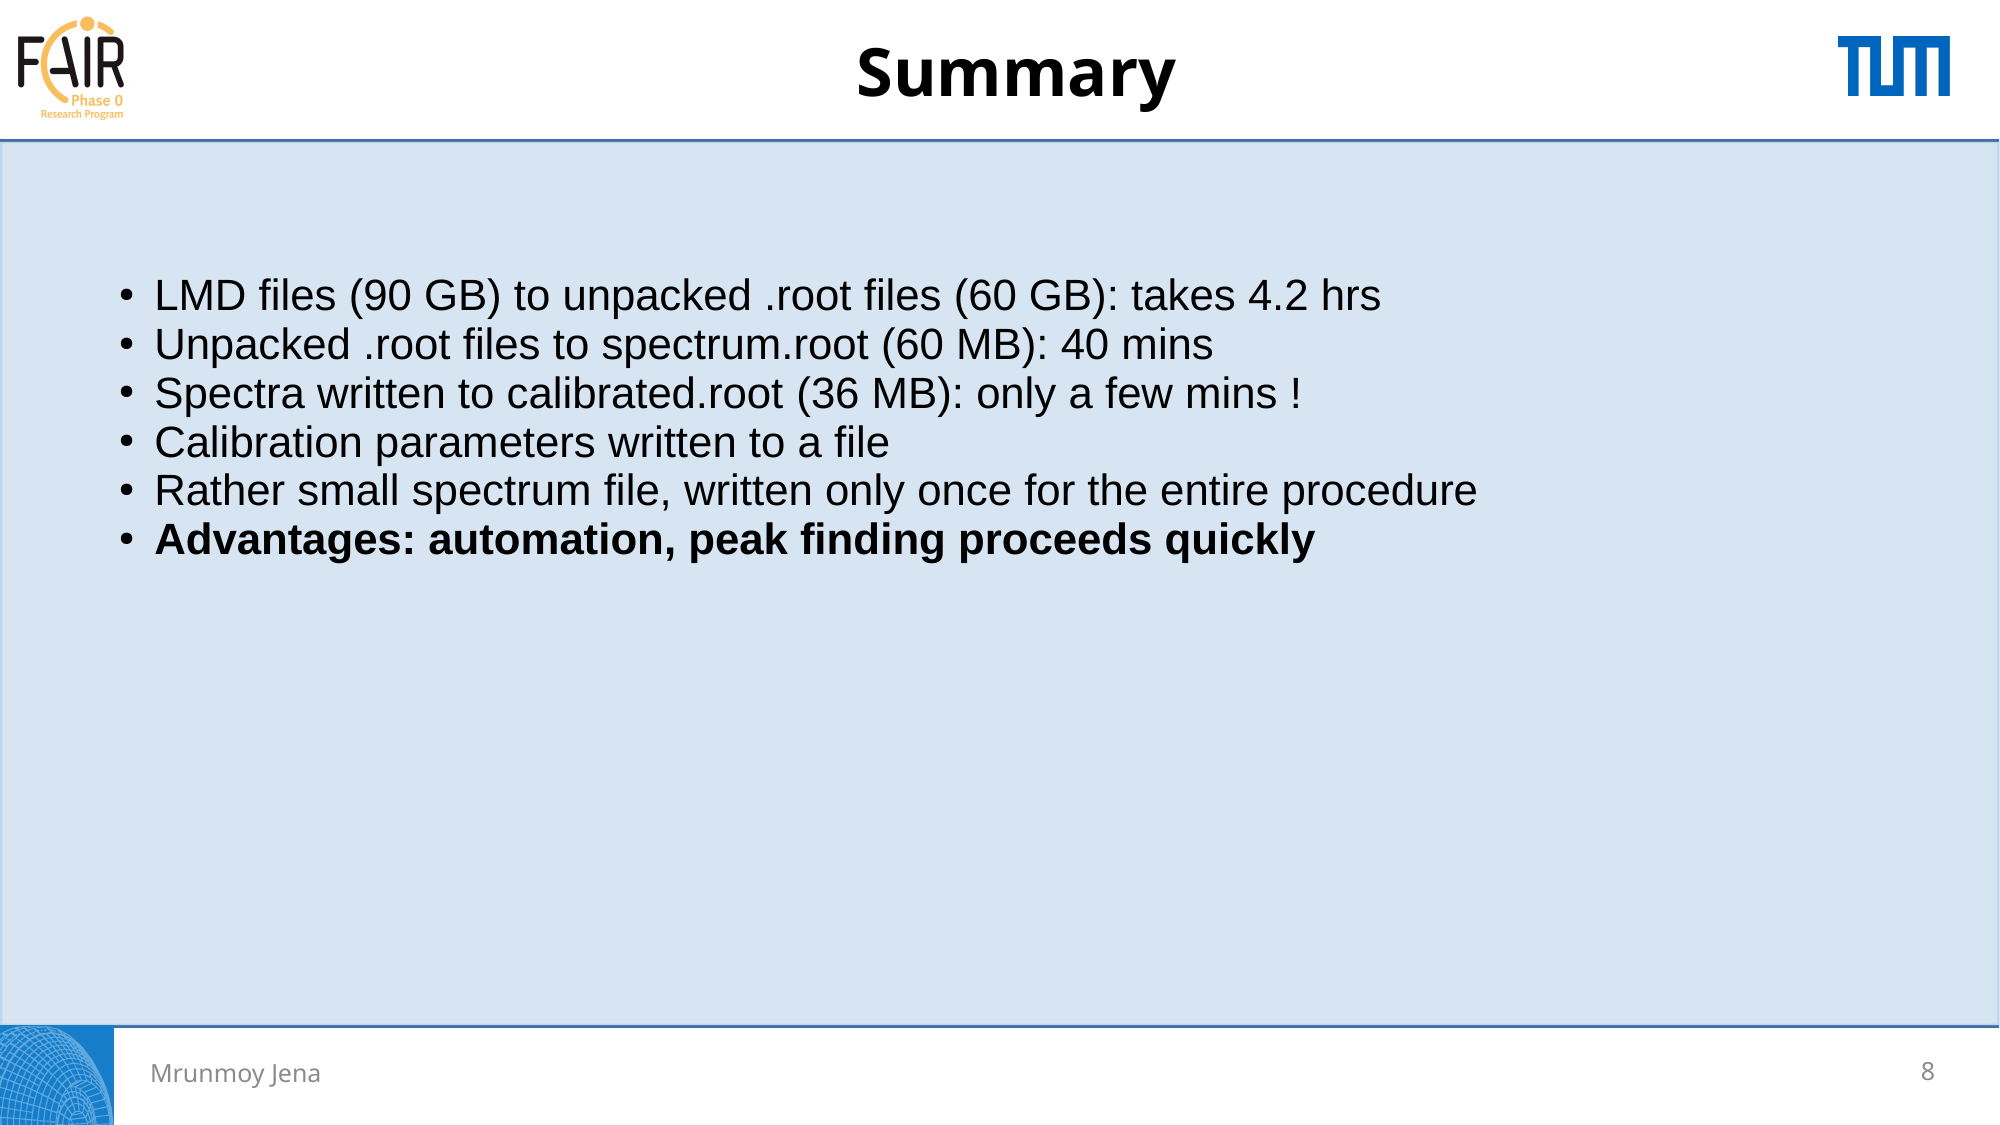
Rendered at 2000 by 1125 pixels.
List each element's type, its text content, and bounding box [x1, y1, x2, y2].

text_box LMD files (90 GB) to unpacked .root files (60 GB): takes 4.2 hrs Unpacked .root files to spectrum.root (60 MB): 40 mins Spectra written to calibrated.root (36 MB): only a few mins ! Calibration parameters written to a file Rather small spectrum file, written only once for the entire procedure Advantages: automation, peak finding proceeds quickly [104, 215, 1768, 572]
text_box Summary [155, 18, 1878, 140]
picture [15, 15, 142, 120]
picture [0, 1025, 114, 1125]
picture [1878, 36, 1950, 96]
